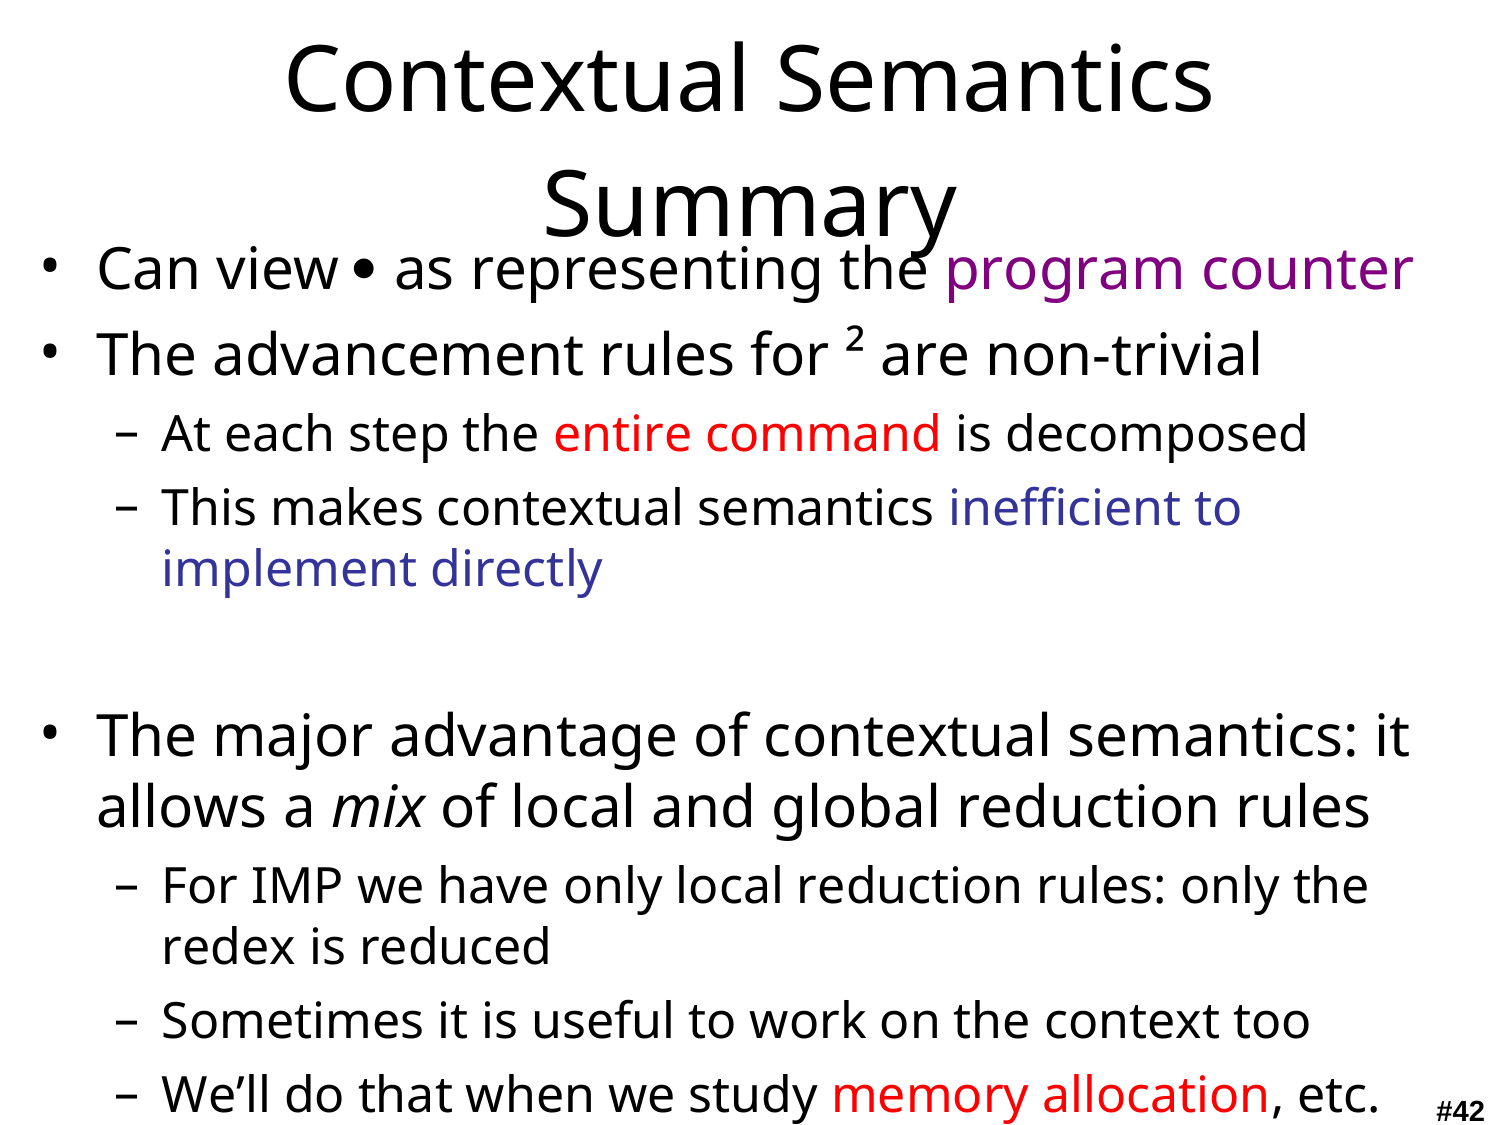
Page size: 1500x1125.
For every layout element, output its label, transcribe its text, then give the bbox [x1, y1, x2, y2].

list Can view  as representing the program counter The advancement rules for ² are non-trivial At each step the entire command is decomposed This makes contextual semantics inefficient to implement directly The major advantage of contextual semantics: it allows a mix of local and global reduction rules For IMP we have only local reduction rules: only the redex is reduced Sometimes it is useful to work on the context too We’ll do that when we study memory allocation, etc. [24, 224, 1476, 1051]
title Contextual Semantics Summary [75, 45, 1426, 224]
